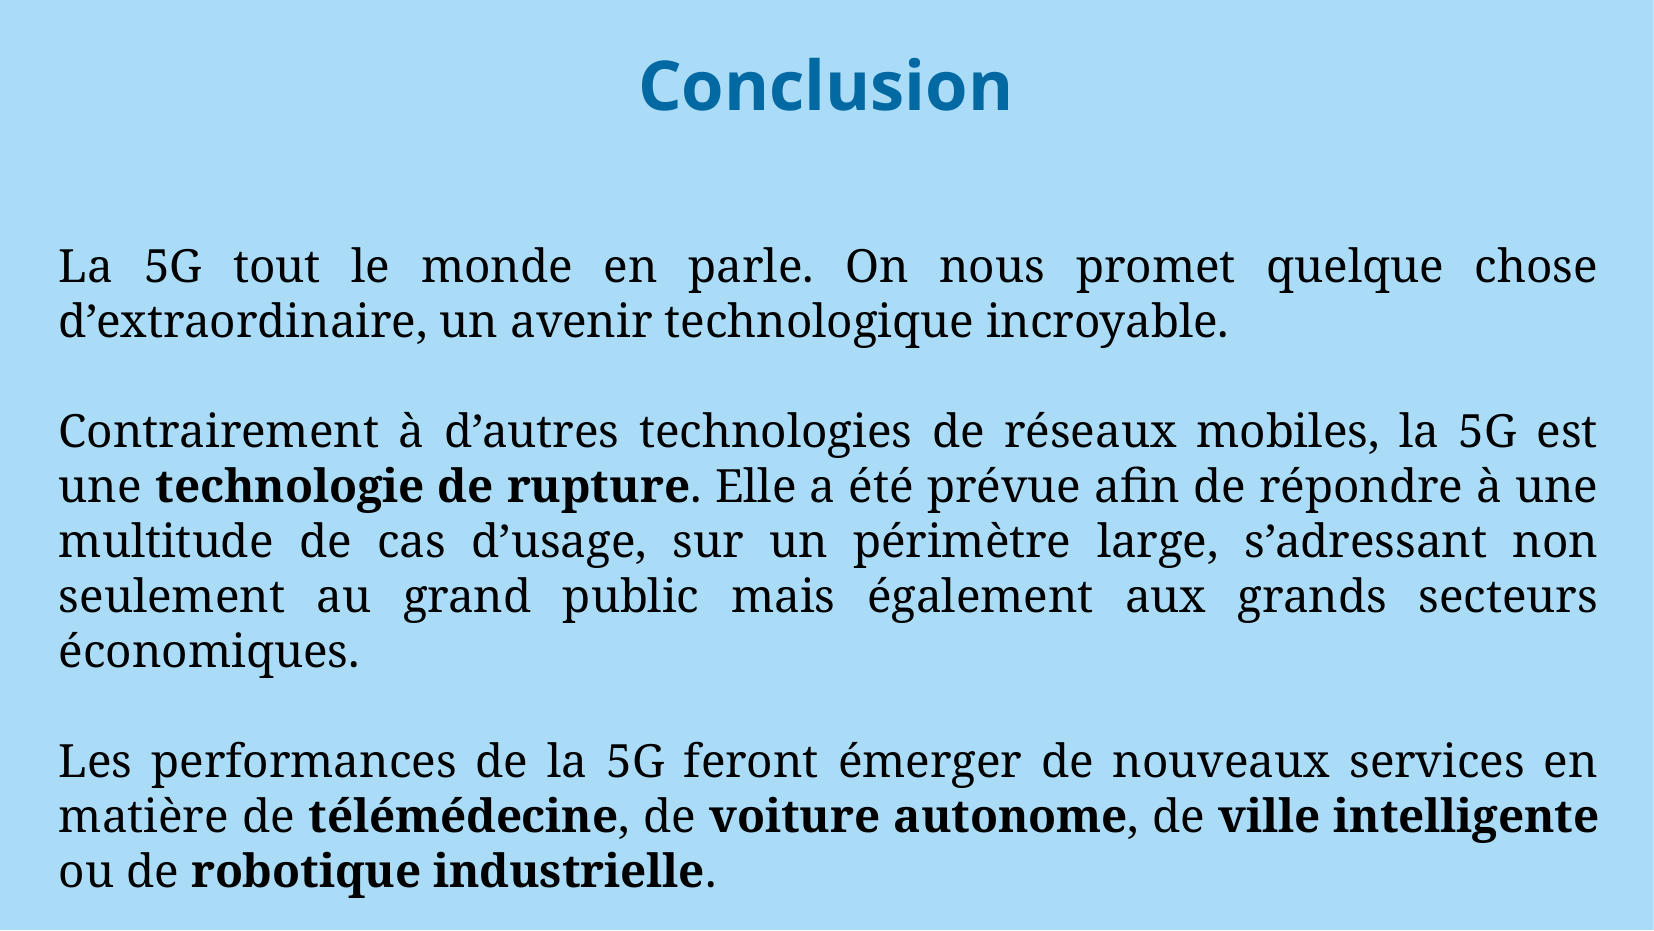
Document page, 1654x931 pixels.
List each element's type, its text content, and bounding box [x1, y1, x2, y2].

title Conclusion [54, 31, 1598, 134]
subtitle La 5G tout le monde en parle. On nous promet quelque chose d’extraordinaire, un avenir technologique incroyable. Contrairement à d’autres technologies de réseaux mobiles, la 5G est une technologie de rupture. Elle a été prévue afin de répondre à une multitude de cas d’usage, sur un périmètre large, s’adressant non seulement au grand public mais également aux grands secteurs économiques. Les performances de la 5G feront émerger de nouveaux services en matière de télémédecine, de voiture autonome, de ville intelligente ou de robotique industrielle. [59, 236, 1603, 761]
